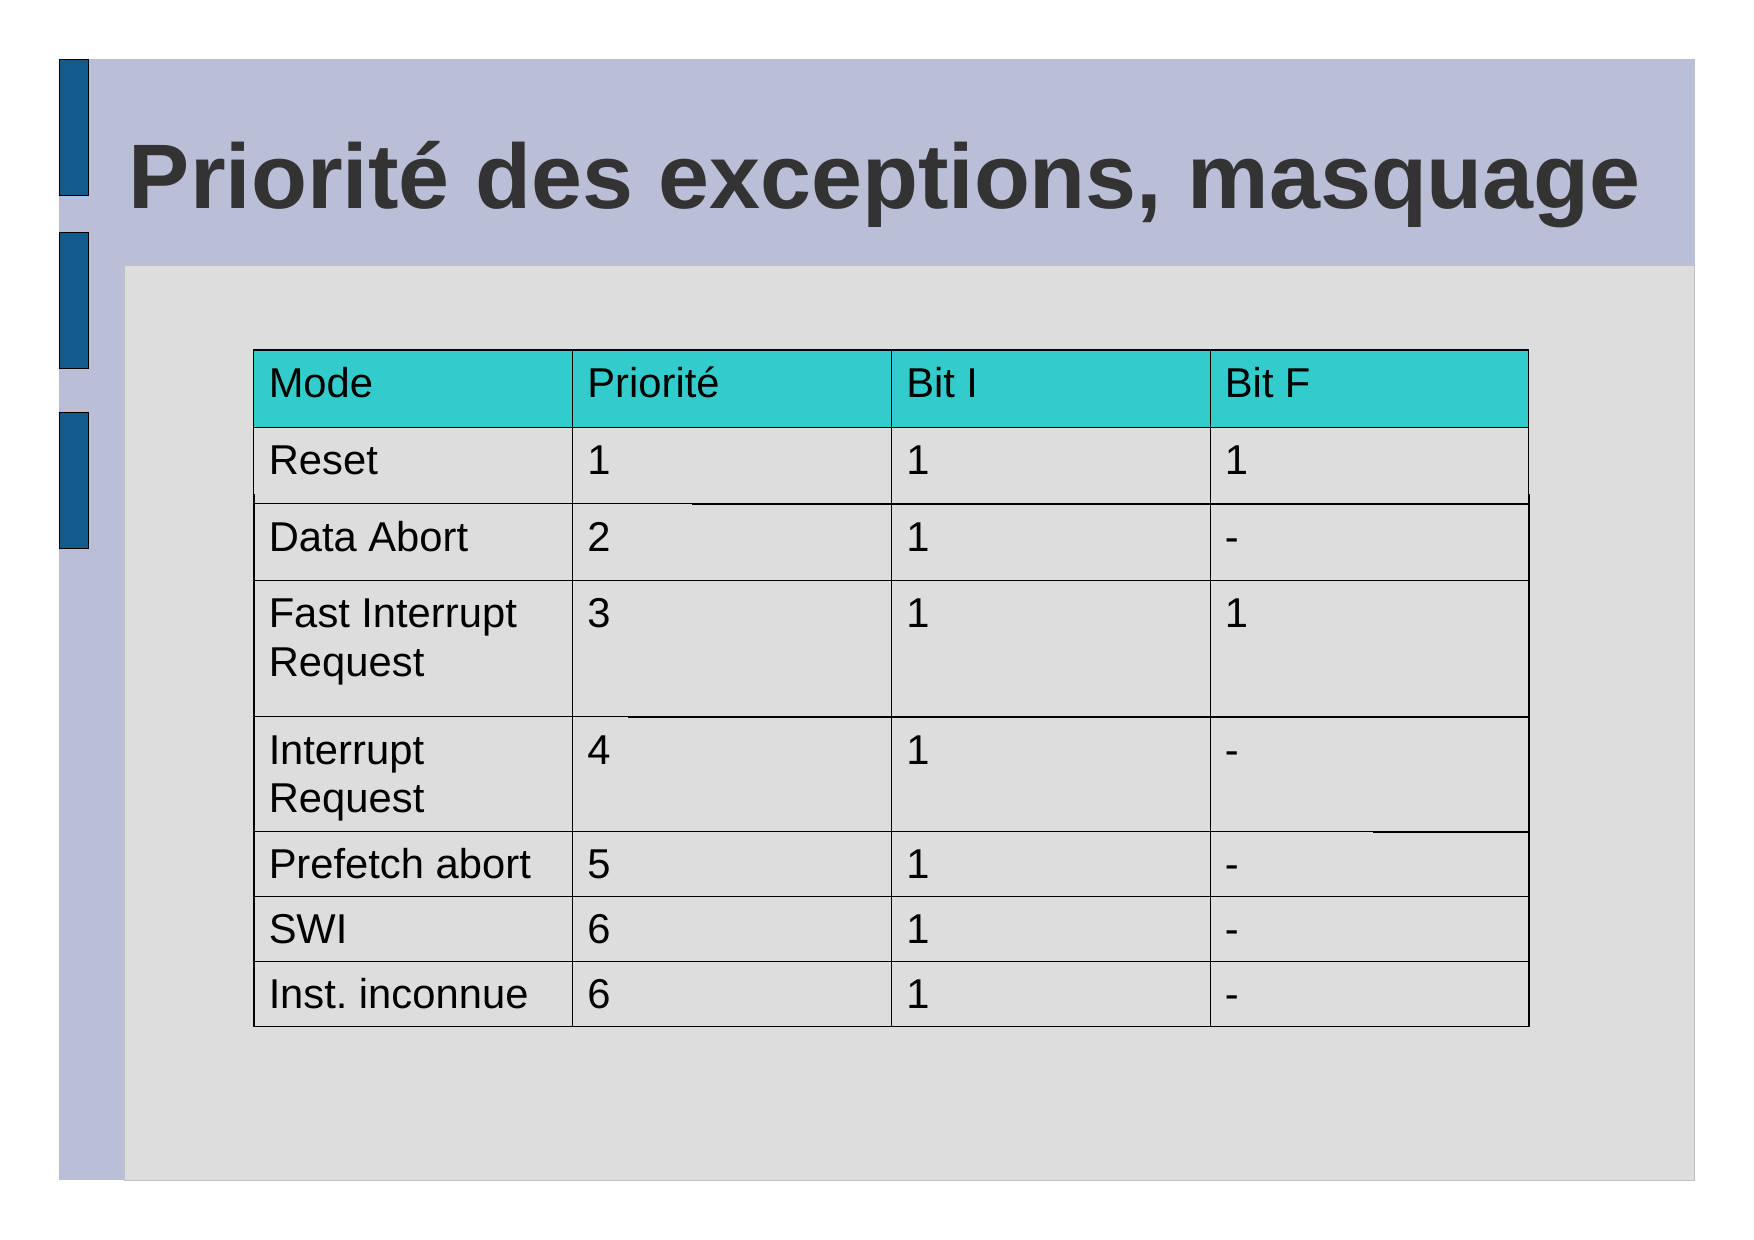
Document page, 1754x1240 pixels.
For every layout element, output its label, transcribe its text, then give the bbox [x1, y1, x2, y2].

text_box Inst. inconnue [255, 962, 572, 1026]
text_box 1 [892, 718, 1210, 831]
text_box 1 [1211, 428, 1529, 503]
text_box - [1211, 962, 1529, 1026]
text_box Fast Interrupt Request [255, 581, 572, 716]
text_box Data Abort [255, 504, 572, 580]
text_box 6 [573, 897, 891, 961]
text_box 1 [1211, 581, 1529, 717]
text_box 4 [573, 717, 891, 831]
text_box 1 [892, 832, 1210, 896]
text_box - [1211, 832, 1529, 896]
text_box 1 [892, 428, 1210, 503]
text_box Priorité [573, 351, 891, 427]
text_box 5 [573, 832, 891, 896]
text_box Bit I [892, 351, 1210, 427]
text_box 1 [892, 897, 1210, 961]
text_box Bit F [1211, 351, 1528, 427]
text_box Mode [254, 351, 572, 427]
text_box Prefetch abort [255, 832, 572, 896]
title Priorité des exceptions, masquage [118, 88, 1654, 266]
text_box 1 [892, 962, 1210, 1026]
text_box - [1211, 897, 1529, 961]
text_box - [1211, 718, 1529, 832]
text_box 1 [573, 428, 891, 503]
text_box 1 [892, 581, 1210, 717]
text_box 2 [573, 503, 891, 580]
text_box 6 [573, 962, 891, 1026]
text_box - [1211, 505, 1529, 580]
text_box Interrupt Request [255, 717, 572, 831]
text_box 3 [573, 581, 891, 717]
text_box SWI [255, 897, 572, 961]
text_box 1 [892, 505, 1210, 580]
text_box Reset [253, 428, 572, 503]
